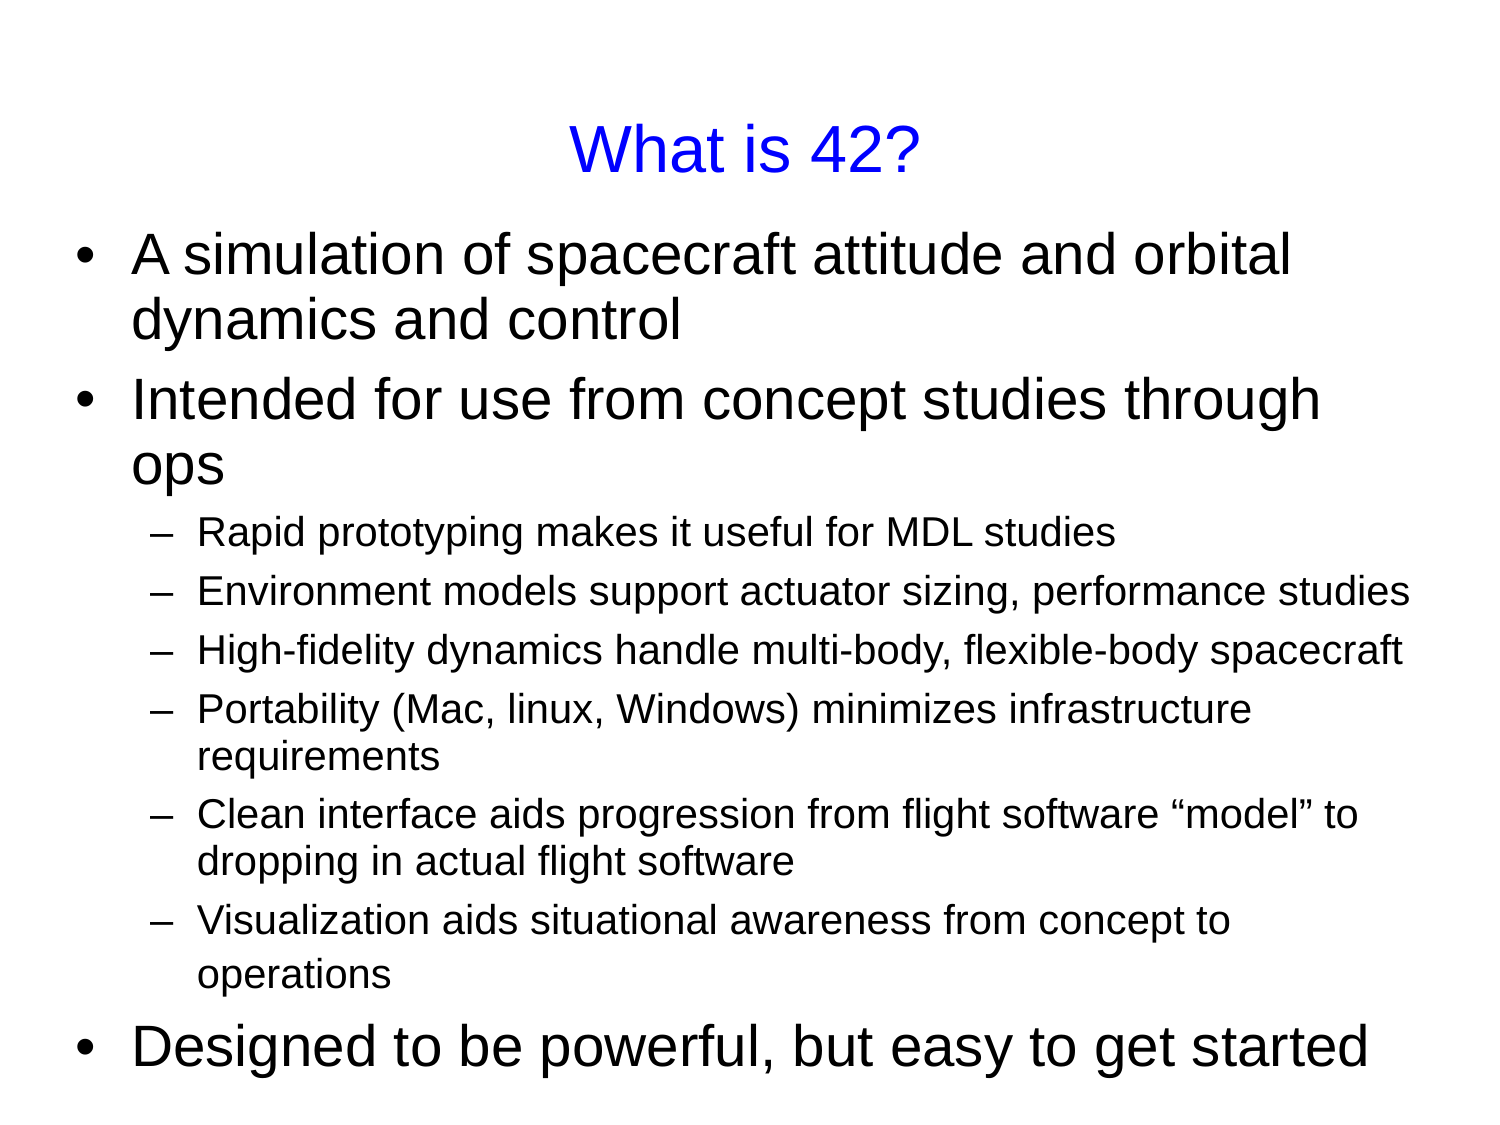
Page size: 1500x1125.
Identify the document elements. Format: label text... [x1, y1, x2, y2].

list A simulation of spacecraft attitude and orbital dynamics and control Intended for use from concept studies through ops Rapid prototyping makes it useful for MDL studies Environment models support actuator sizing, performance studies High-fidelity dynamics handle multi-body, flexible-body spacecraft Portability (Mac, linux, Windows) minimizes infrastructure requirements Clean interface aids progression from flight software “model” to dropping in actual flight software Visualization aids situational awareness from concept to operations Designed to be powerful, but easy to get started [75, 221, 1425, 1085]
title What is 42? [108, 47, 1384, 221]
